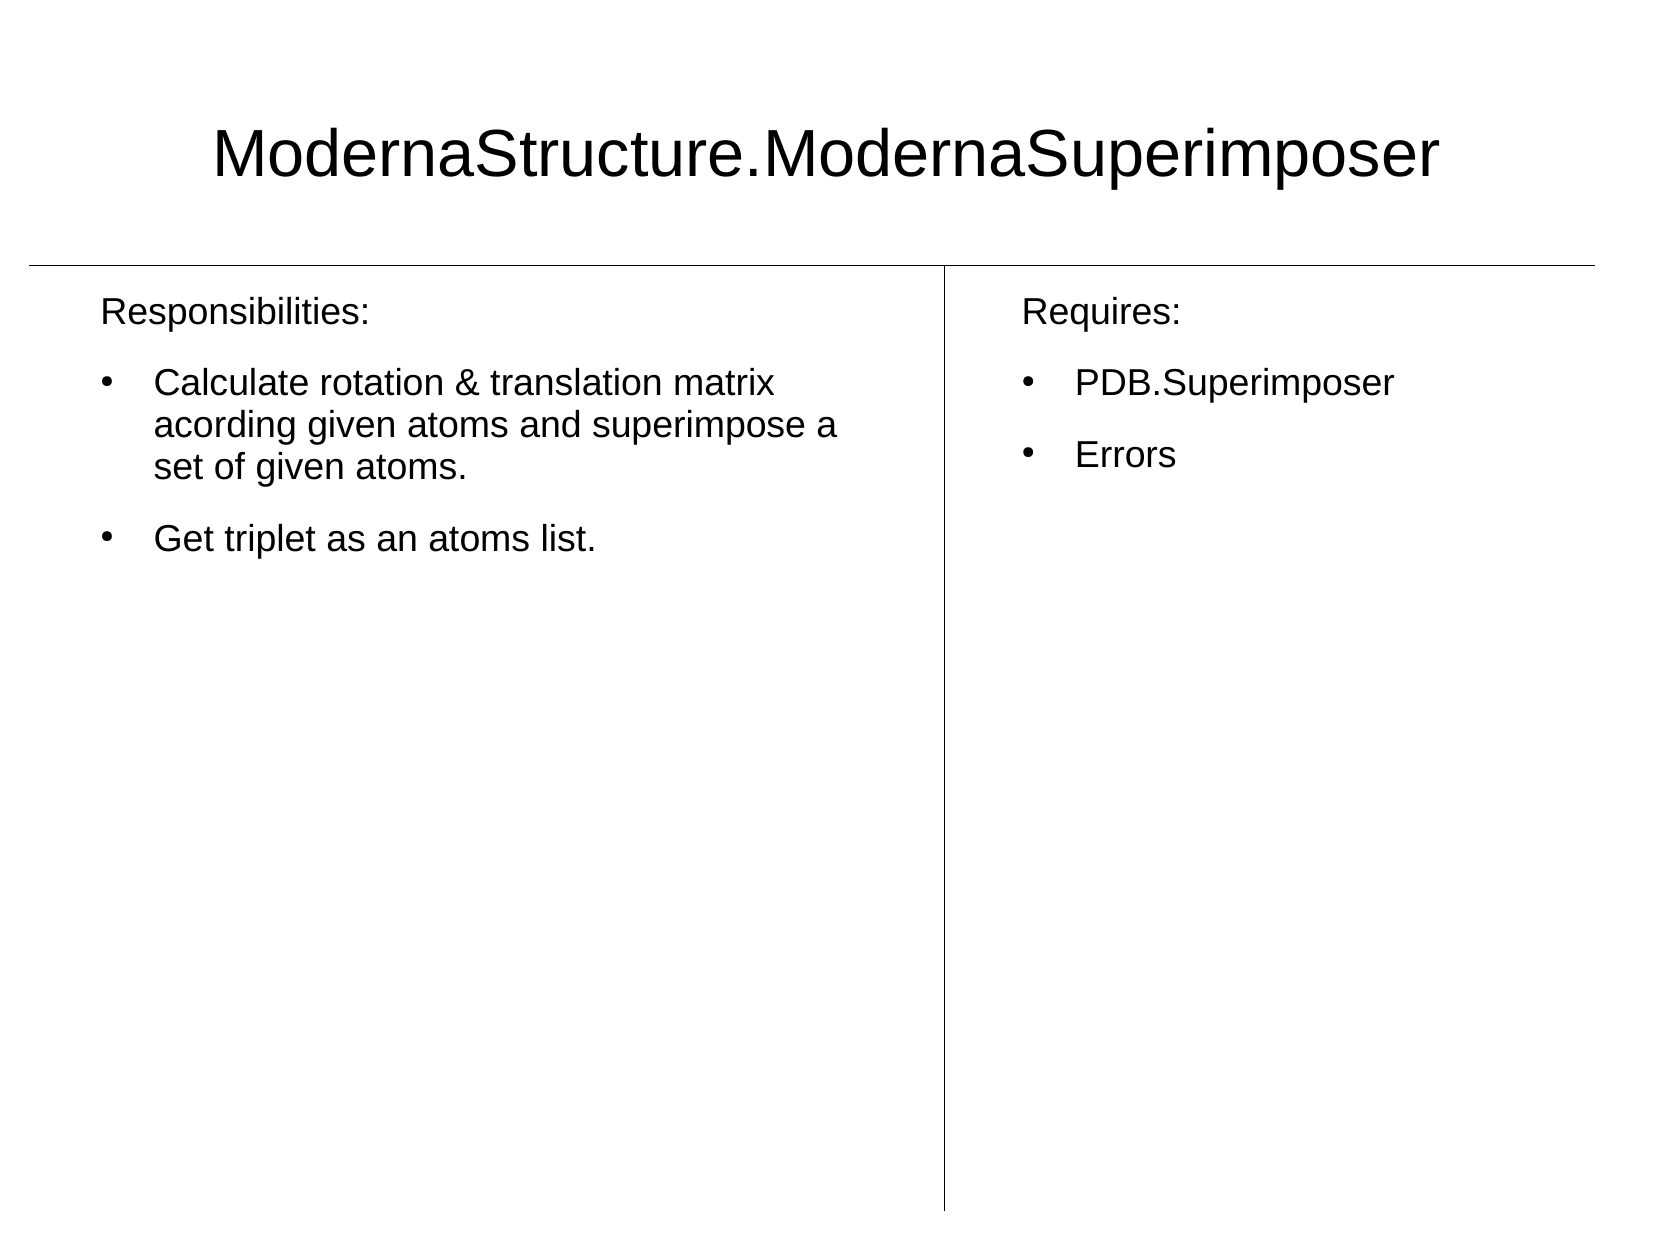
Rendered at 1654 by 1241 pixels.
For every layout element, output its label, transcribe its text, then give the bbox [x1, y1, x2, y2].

list Requires: PDB.Superimposer Errors [1003, 290, 1572, 1094]
list Responsibilities: Calculate rotation & translation matrix acording given atoms and superimpose a set of given atoms. Get triplet as an atoms list. [82, 290, 886, 1094]
title ModernaStructure.ModernaSuperimposer [82, 49, 1571, 257]
